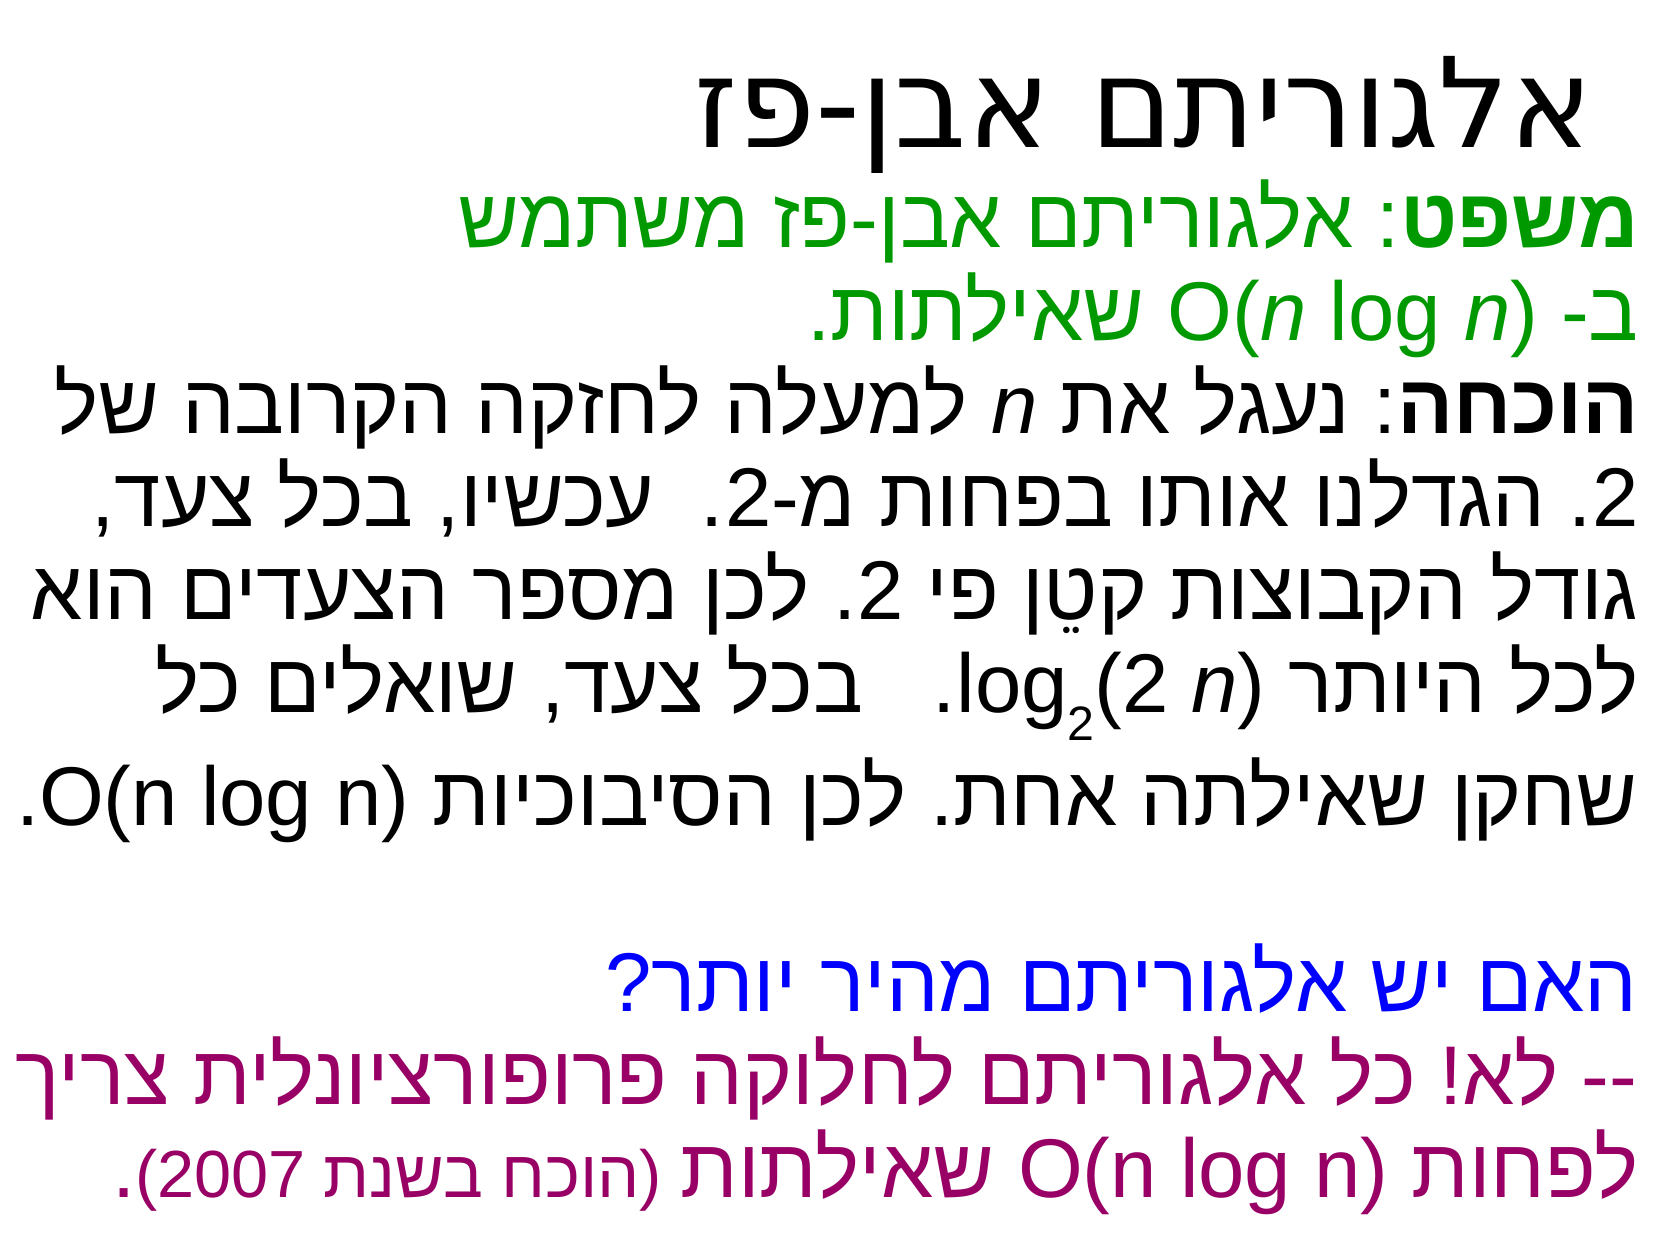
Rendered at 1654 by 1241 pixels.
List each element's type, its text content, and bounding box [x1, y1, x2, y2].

text_box משפט: אלגוריתם אבן-פז משתמש ב- O(n log n) שאילתות. הוכחה: נעגל את n למעלה לחזקה הקרובה של 2. הגדלנו אותו בפחות מ-2. עכשיו, בכל צעד, גודל הקבוצות קטֵן פי 2. לכן מספר הצעדים הוא לכל היותר log2(2 n). בכל צעד, שואלים כל שחקן שאילתה אחת. לכן הסיבוכיות O(n log n). האם יש אלגוריתם מהיר יותר? -- לא! כל אלגוריתם לחלוקה פרופורציונלית צריך לפחות O(n log n) שאילתות (הוכח בשנת 2007). [0, 165, 1654, 1241]
title אלגוריתם אבן-פז [30, 30, 1654, 165]
